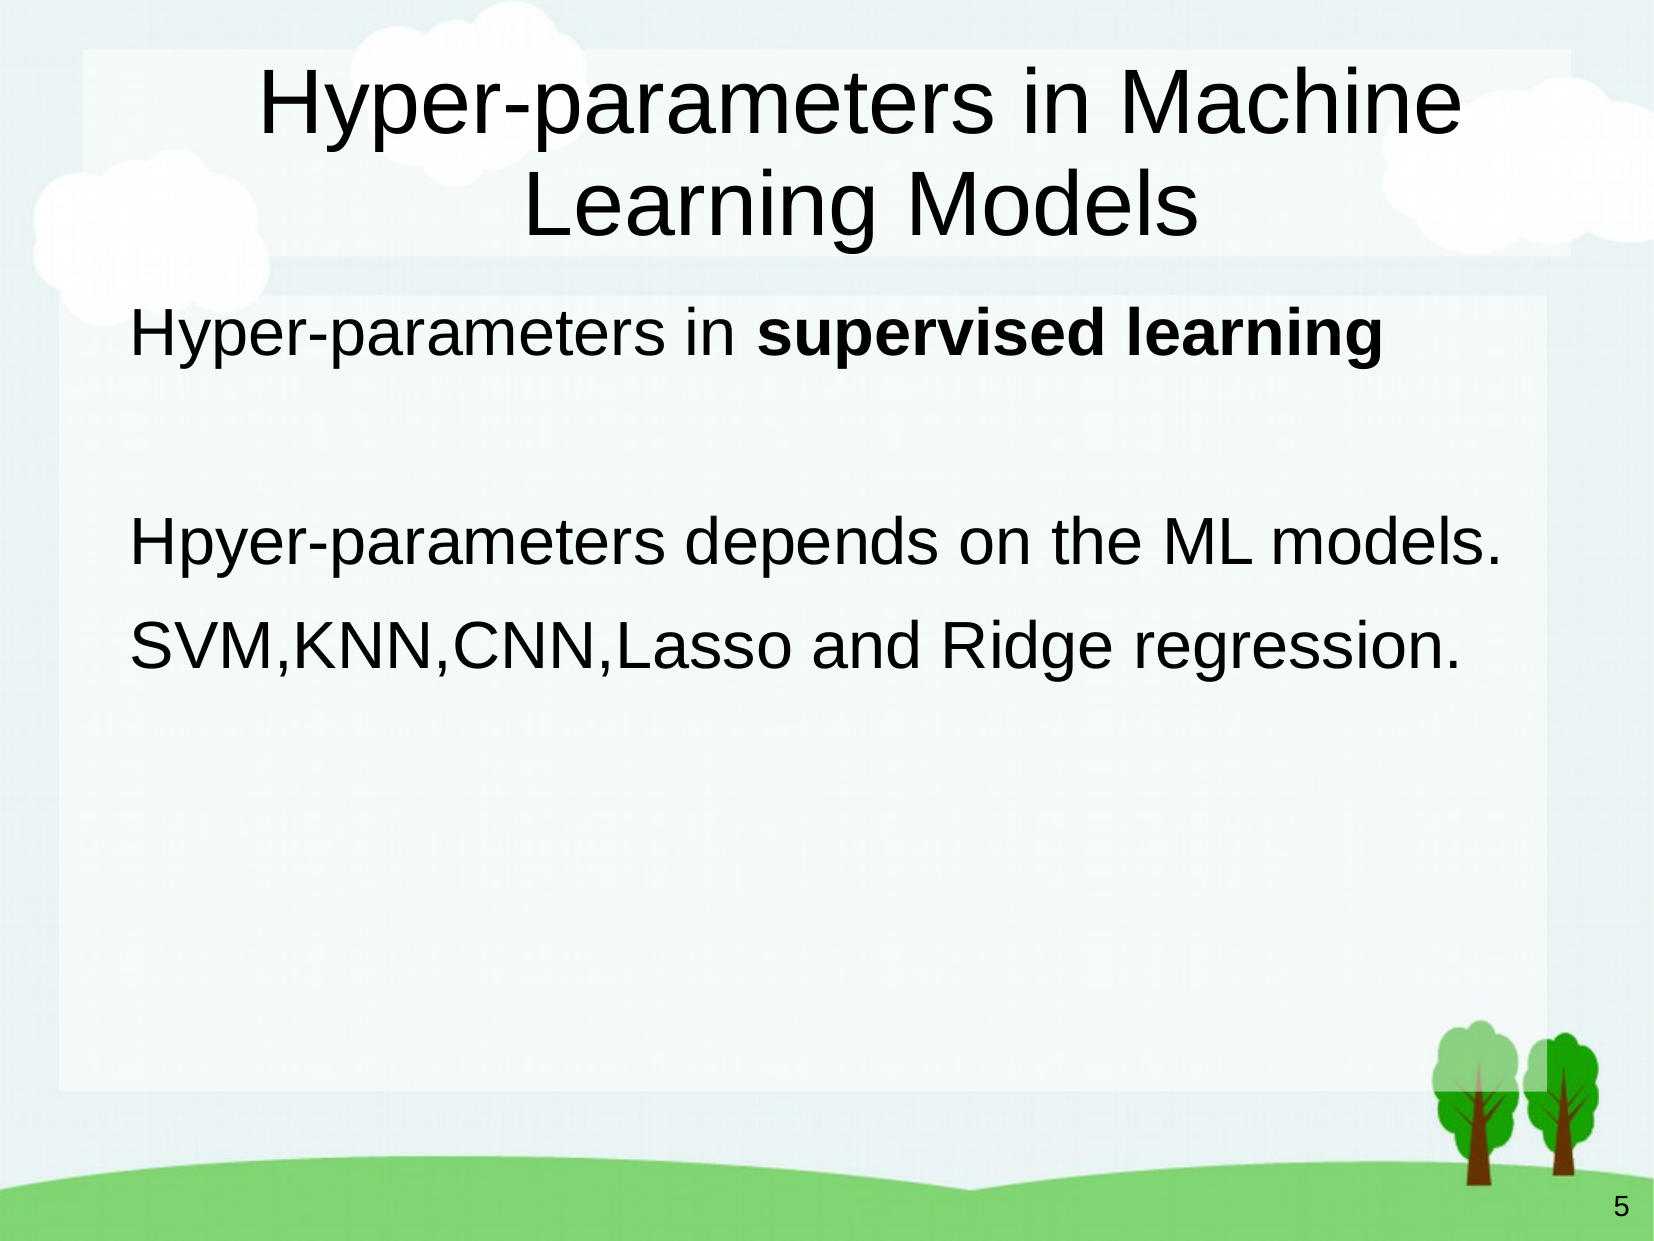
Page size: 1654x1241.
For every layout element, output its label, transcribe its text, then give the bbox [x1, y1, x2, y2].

list Hyper-parameters in supervised learning Hpyer-parameters depends on the ML models. SVM,KNN,CNN,Lasso and Ridge regression. [59, 295, 1548, 1092]
picture [0, 0, 1654, 1241]
title Hyper-parameters in Machine Learning Models [82, 49, 1571, 257]
